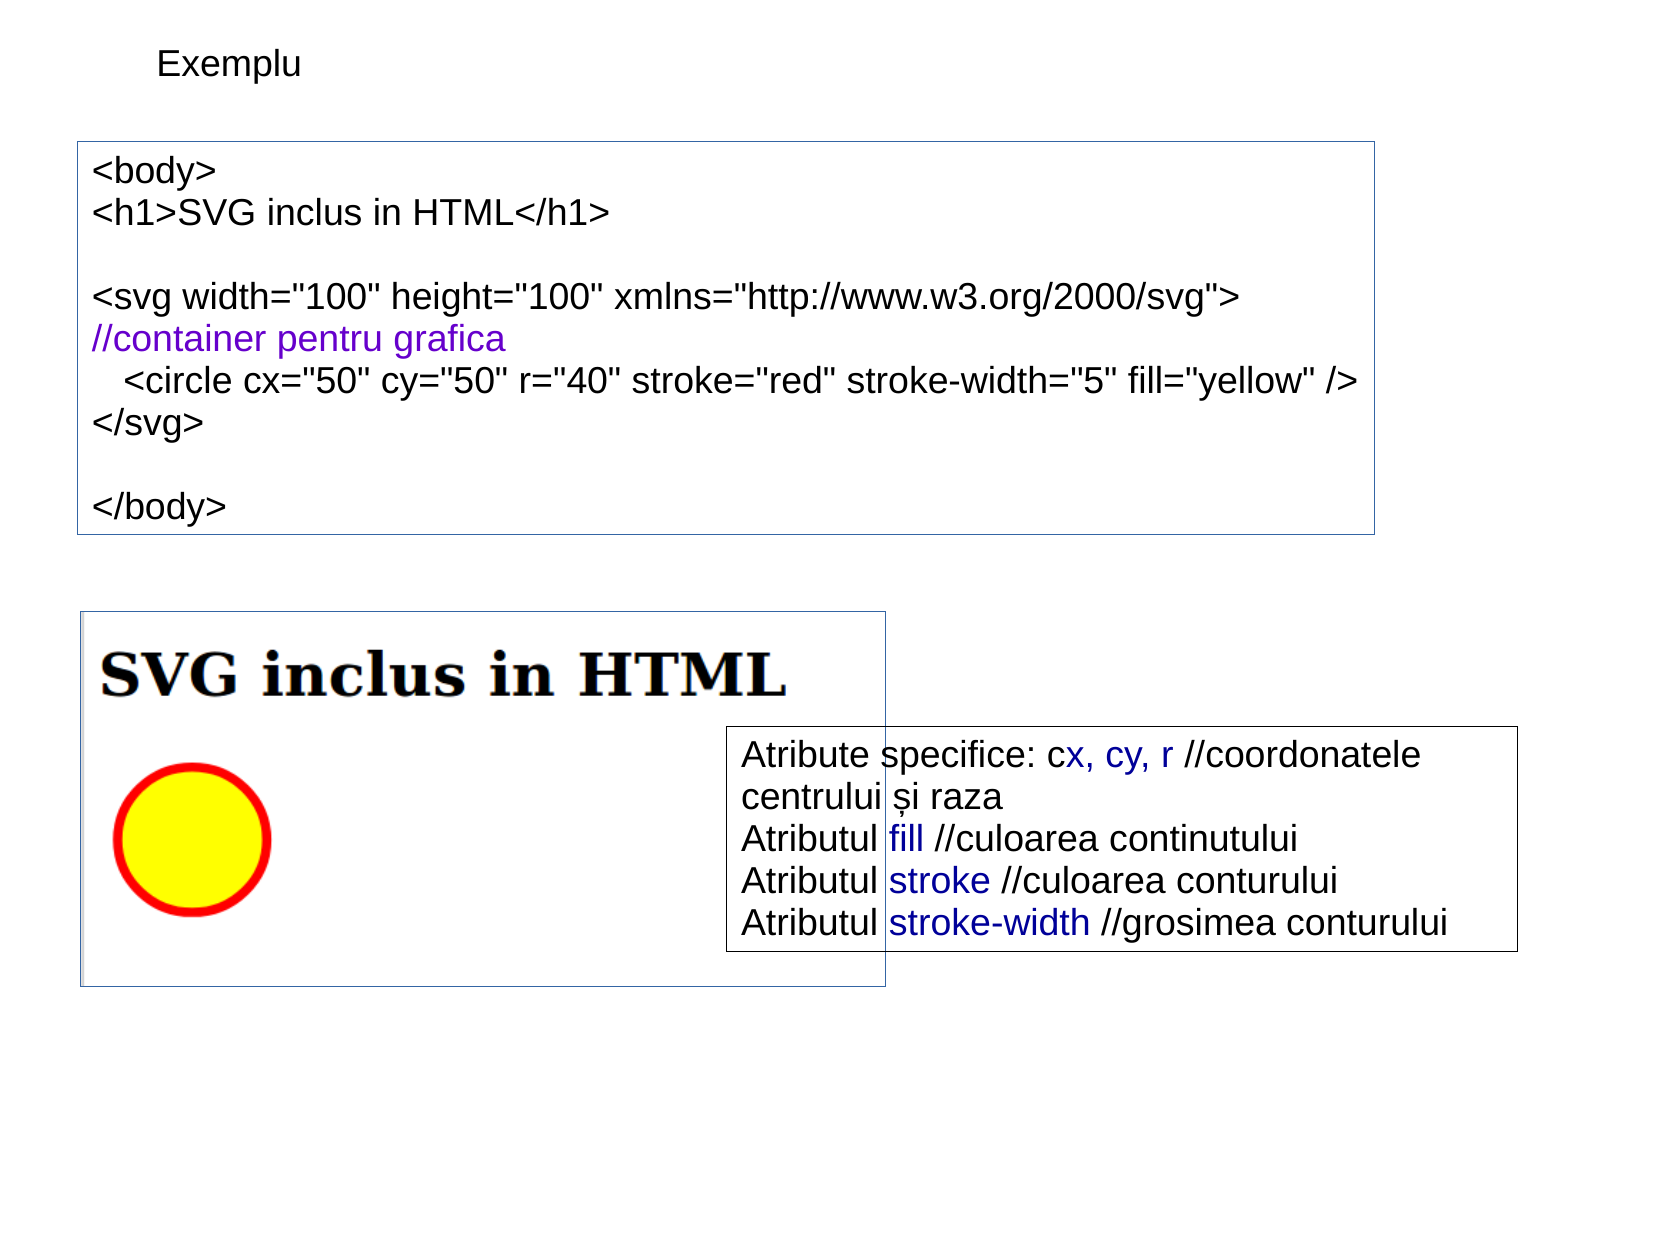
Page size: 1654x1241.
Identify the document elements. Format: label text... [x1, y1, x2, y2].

text_box <body> <h1>SVG inclus in HTML</h1> <svg width="100" height="100" xmlns="http://www.w3.org/2000/svg"> //container pentru grafica <circle cx="50" cy="50" r="40" stroke="red" stroke-width="5" fill="yellow" /> </svg> </body> [77, 141, 1375, 535]
picture [80, 611, 886, 987]
text_box Atribute specifice: cx, cy, r //coordonatele centrului și raza Atributul fill //culoarea continutului Atributul stroke //culoarea conturului Atributul stroke-width //grosimea conturului [726, 726, 1518, 952]
text_box Exemplu [141, 35, 317, 93]
